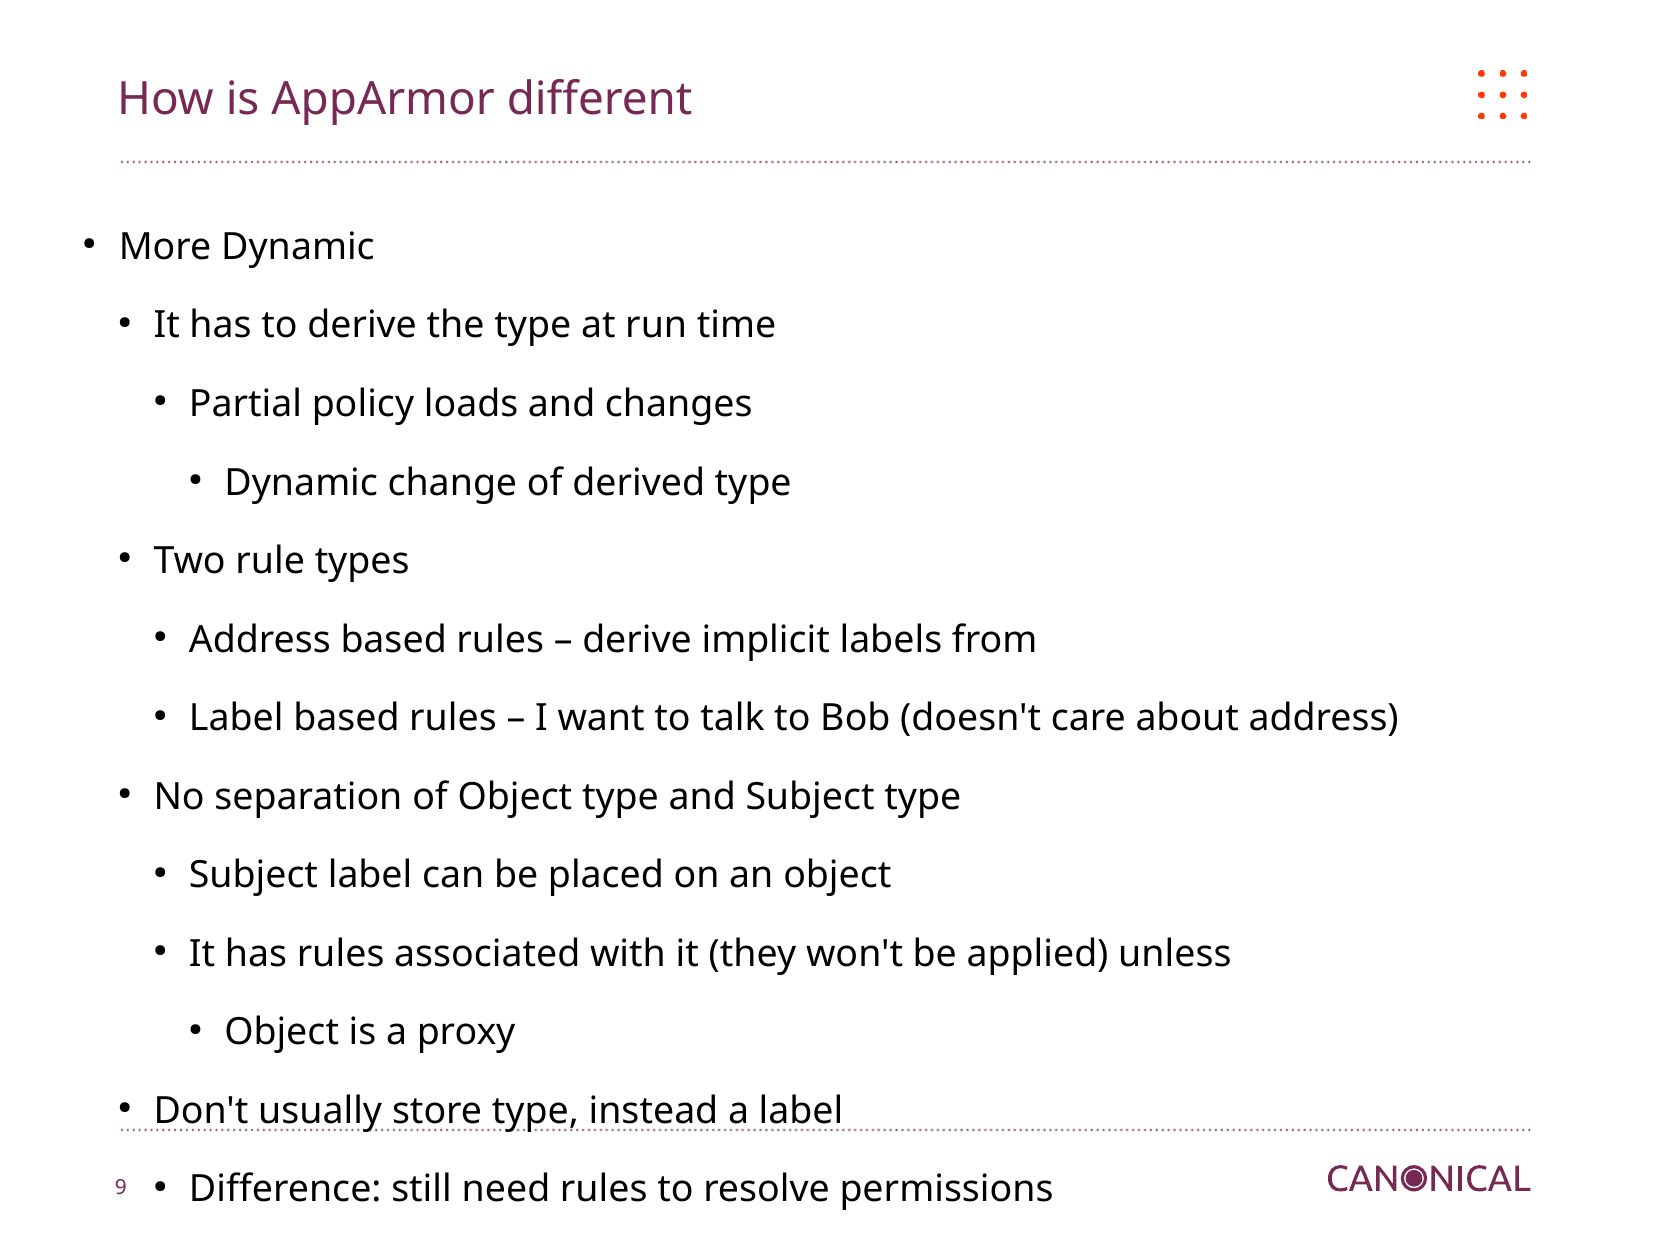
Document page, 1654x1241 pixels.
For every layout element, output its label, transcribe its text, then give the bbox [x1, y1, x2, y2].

title How is AppArmor different [117, 71, 1447, 123]
picture [111, 1127, 1533, 1134]
picture [111, 159, 1533, 166]
picture [1478, 70, 1527, 119]
list More Dynamic It has to derive the type at run time Partial policy loads and changes Dynamic change of derived type Two rule types Address based rules – derive implicit labels from Label based rules – I want to talk to Bob (doesn't care about address) No separation of Object type and Subject type Subject label can be placed on an object It has rules associated with it (they won't be applied) unless Object is a proxy Don't usually store type, instead a label Difference: still need rules to resolve permissions [82, 206, 1571, 1061]
